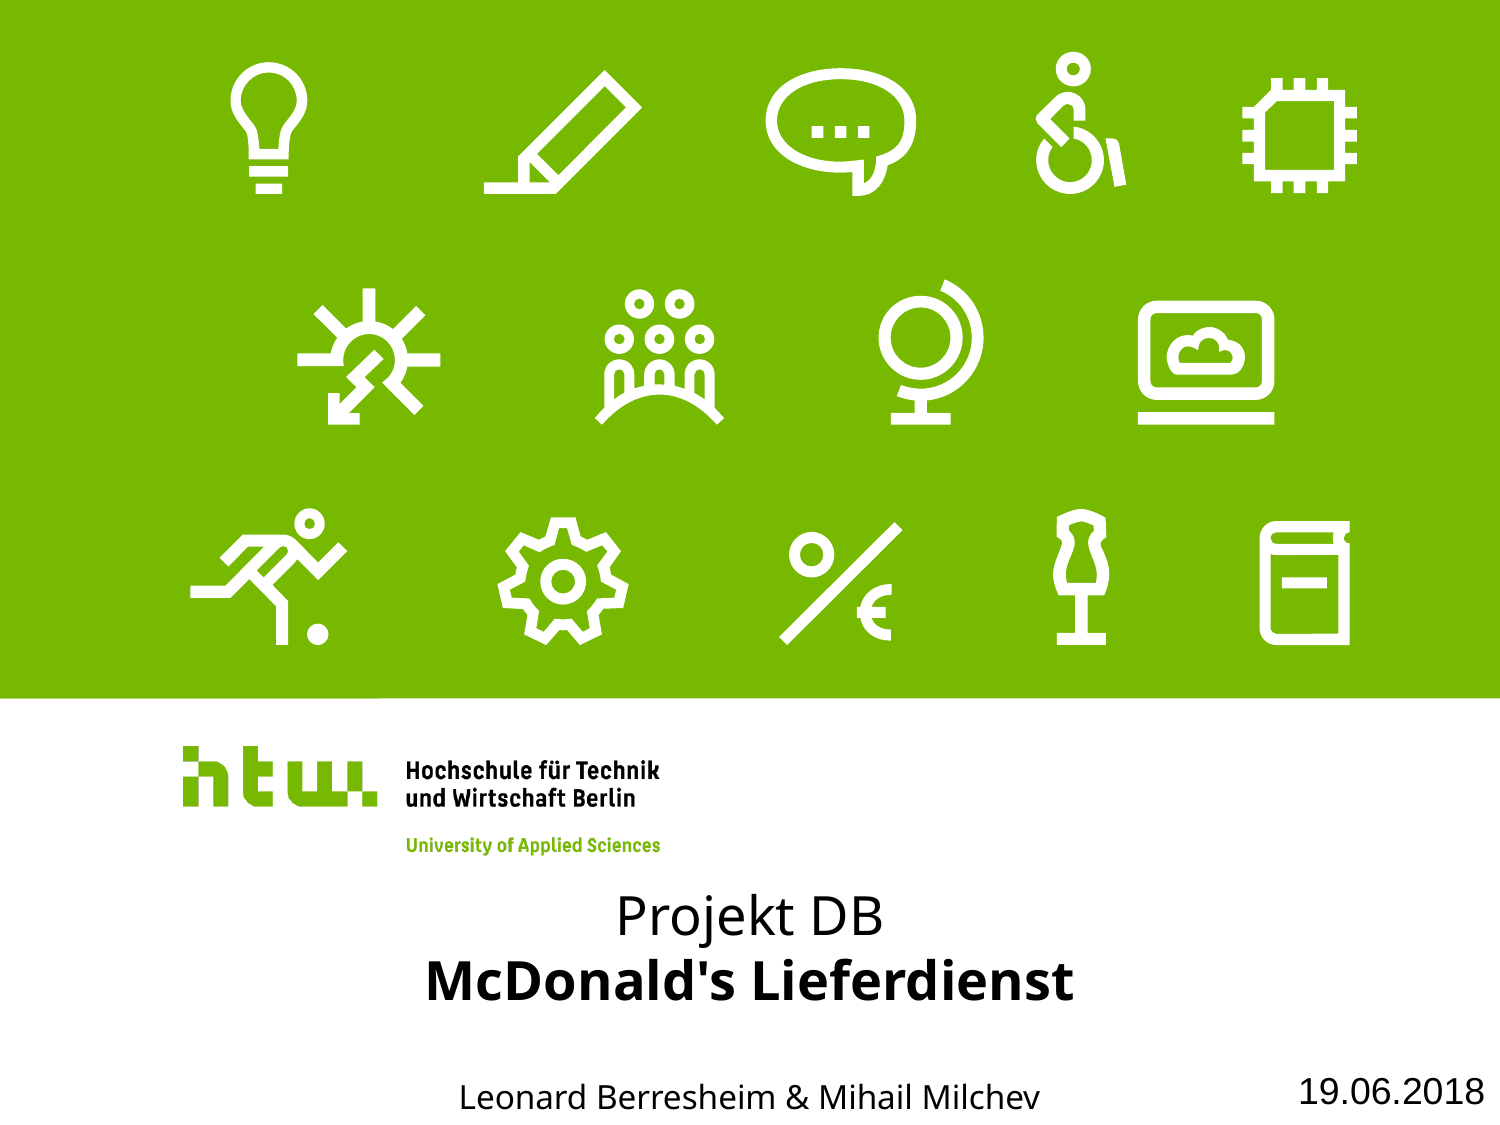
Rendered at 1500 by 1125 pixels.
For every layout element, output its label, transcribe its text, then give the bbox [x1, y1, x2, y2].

title Projekt DB McDonald's Lieferdienst Leonard Berresheim & Mihail Milchev [0, 874, 1500, 1125]
picture [183, 746, 660, 856]
text_box 19.06.2018 [1283, 1062, 1500, 1120]
